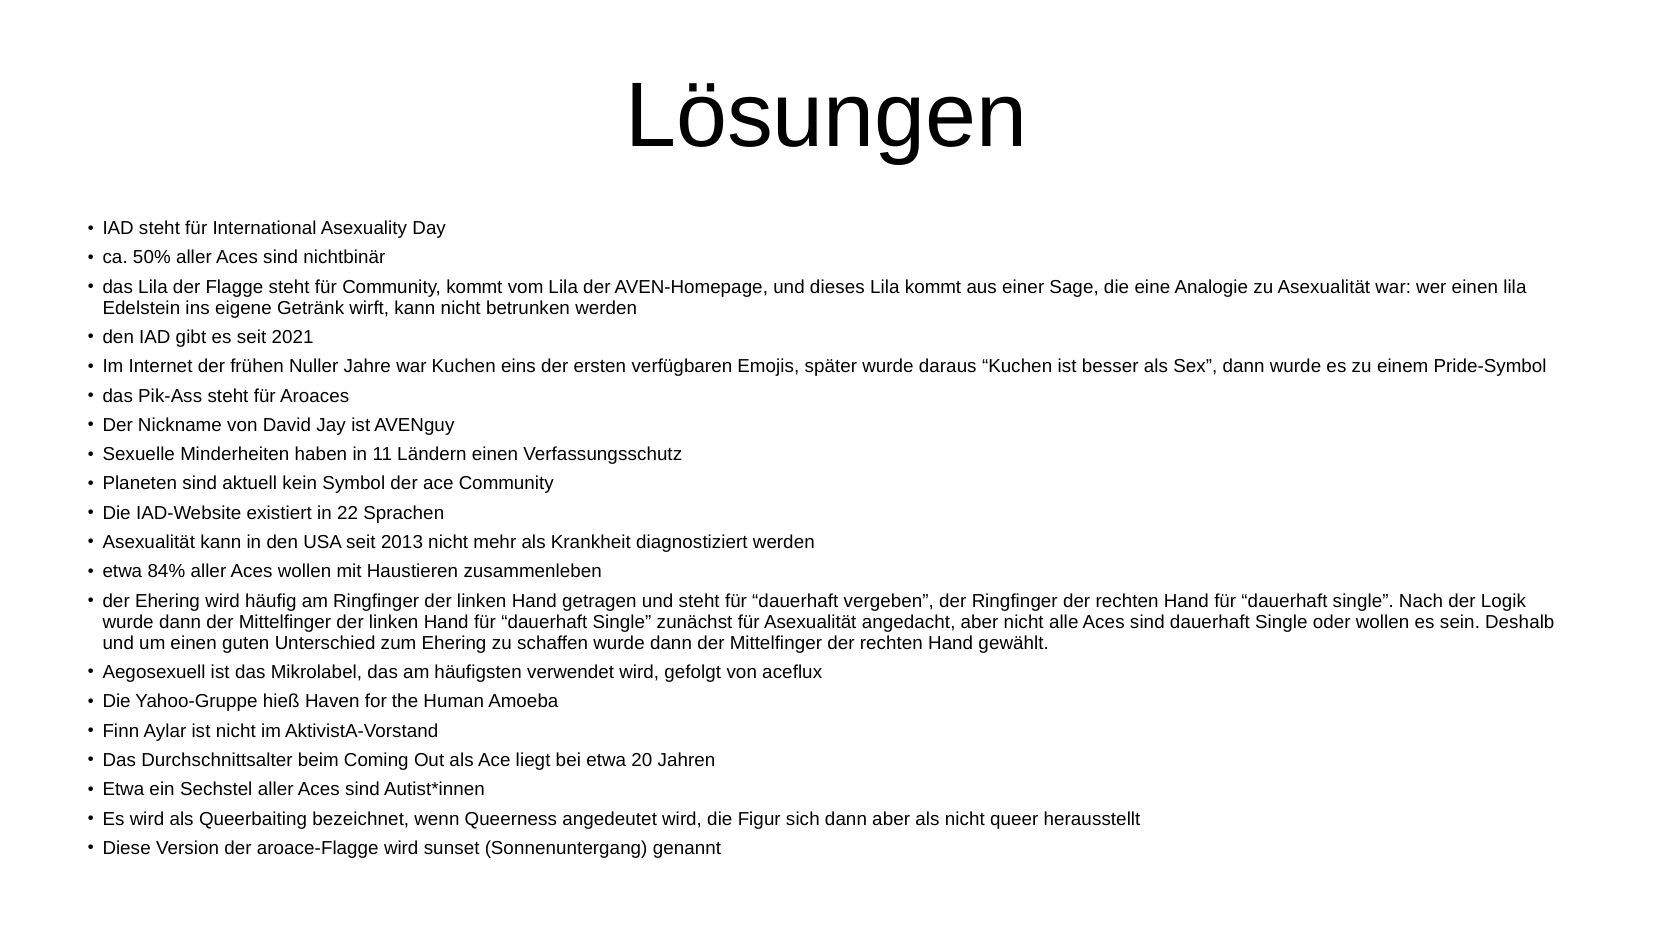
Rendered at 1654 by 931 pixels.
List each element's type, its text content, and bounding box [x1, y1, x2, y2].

title Lösungen [82, 37, 1571, 193]
list IAD steht für International Asexuality Day ca. 50% aller Aces sind nichtbinär das Lila der Flagge steht für Community, kommt vom Lila der AVEN-Homepage, und dieses Lila kommt aus einer Sage, die eine Analogie zu Asexualität war: wer einen lila Edelstein ins eigene Getränk wirft, kann nicht betrunken werden den IAD gibt es seit 2021 Im Internet der frühen Nuller Jahre war Kuchen eins der ersten verfügbaren Emojis, später wurde daraus “Kuchen ist besser als Sex”, dann wurde es zu einem Pride-Symbol das Pik-Ass steht für Aroaces Der Nickname von David Jay ist AVENguy Sexuelle Minderheiten haben in 11 Ländern einen Verfassungsschutz Planeten sind aktuell kein Symbol der ace Community Die IAD-Website existiert in 22 Sprachen Asexualität kann in den USA seit 2013 nicht mehr als Krankheit diagnostiziert werden etwa 84% aller Aces wollen mit Haustieren zusammenleben der Ehering wird häufig am Ringfinger der linken Hand getragen und steht für “dauerhaft vergeben”, der Ringfinger der rechten Hand für “dauerhaft single”. Nach der Logik wurde dann der Mittelfinger der linken Hand für “dauerhaft Single” zunächst für Asexualität angedacht, aber nicht alle Aces sind dauerhaft Single oder wollen es sein. Deshalb und um einen guten Unterschied zum Ehering zu schaffen wurde dann der Mittelfinger der rechten Hand gewählt. Aegosexuell ist das Mikrolabel, das am häufigsten verwendet wird, gefolgt von aceflux Die Yahoo-Gruppe hieß Haven for the Human Amoeba Finn Aylar ist nicht im AktivistA-Vorstand Das Durchschnittsalter beim Coming Out als Ace liegt bei etwa 20 Jahren Etwa ein Sechstel aller Aces sind Autist*innen Es wird als Queerbaiting bezeichnet, wenn Queerness angedeutet wird, die Figur sich dann aber als nicht queer herausstellt Diese Version der aroace-Flagge wird sunset (Sonnenuntergang) genannt [82, 217, 1571, 886]
